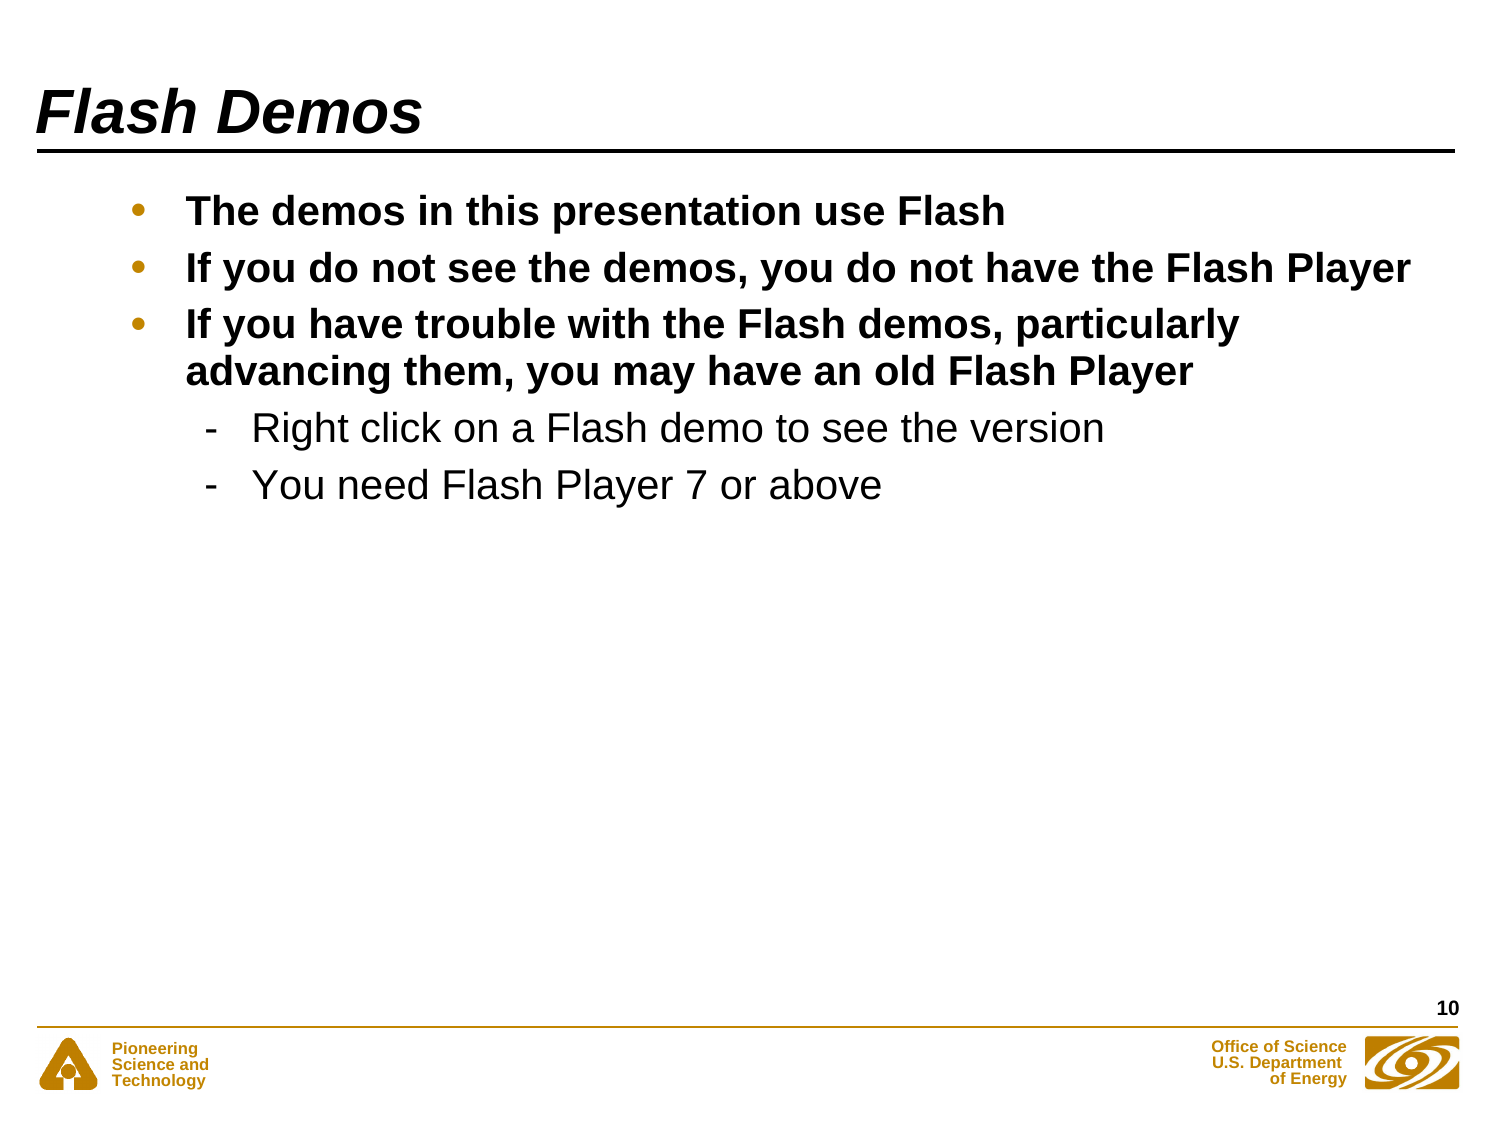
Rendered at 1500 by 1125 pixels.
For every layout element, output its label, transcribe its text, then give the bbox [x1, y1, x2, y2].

picture [35, 1034, 101, 1094]
list The demos in this presentation use Flash If you do not see the demos, you do not have the Flash Player If you have trouble with the Flash demos, particularly advancing them, you may have an old Flash Player Right click on a Flash demo to see the version You need Flash Player 7 or above [114, 179, 1459, 1064]
picture [1362, 1032, 1463, 1093]
title Flash Demos [21, 75, 1459, 154]
